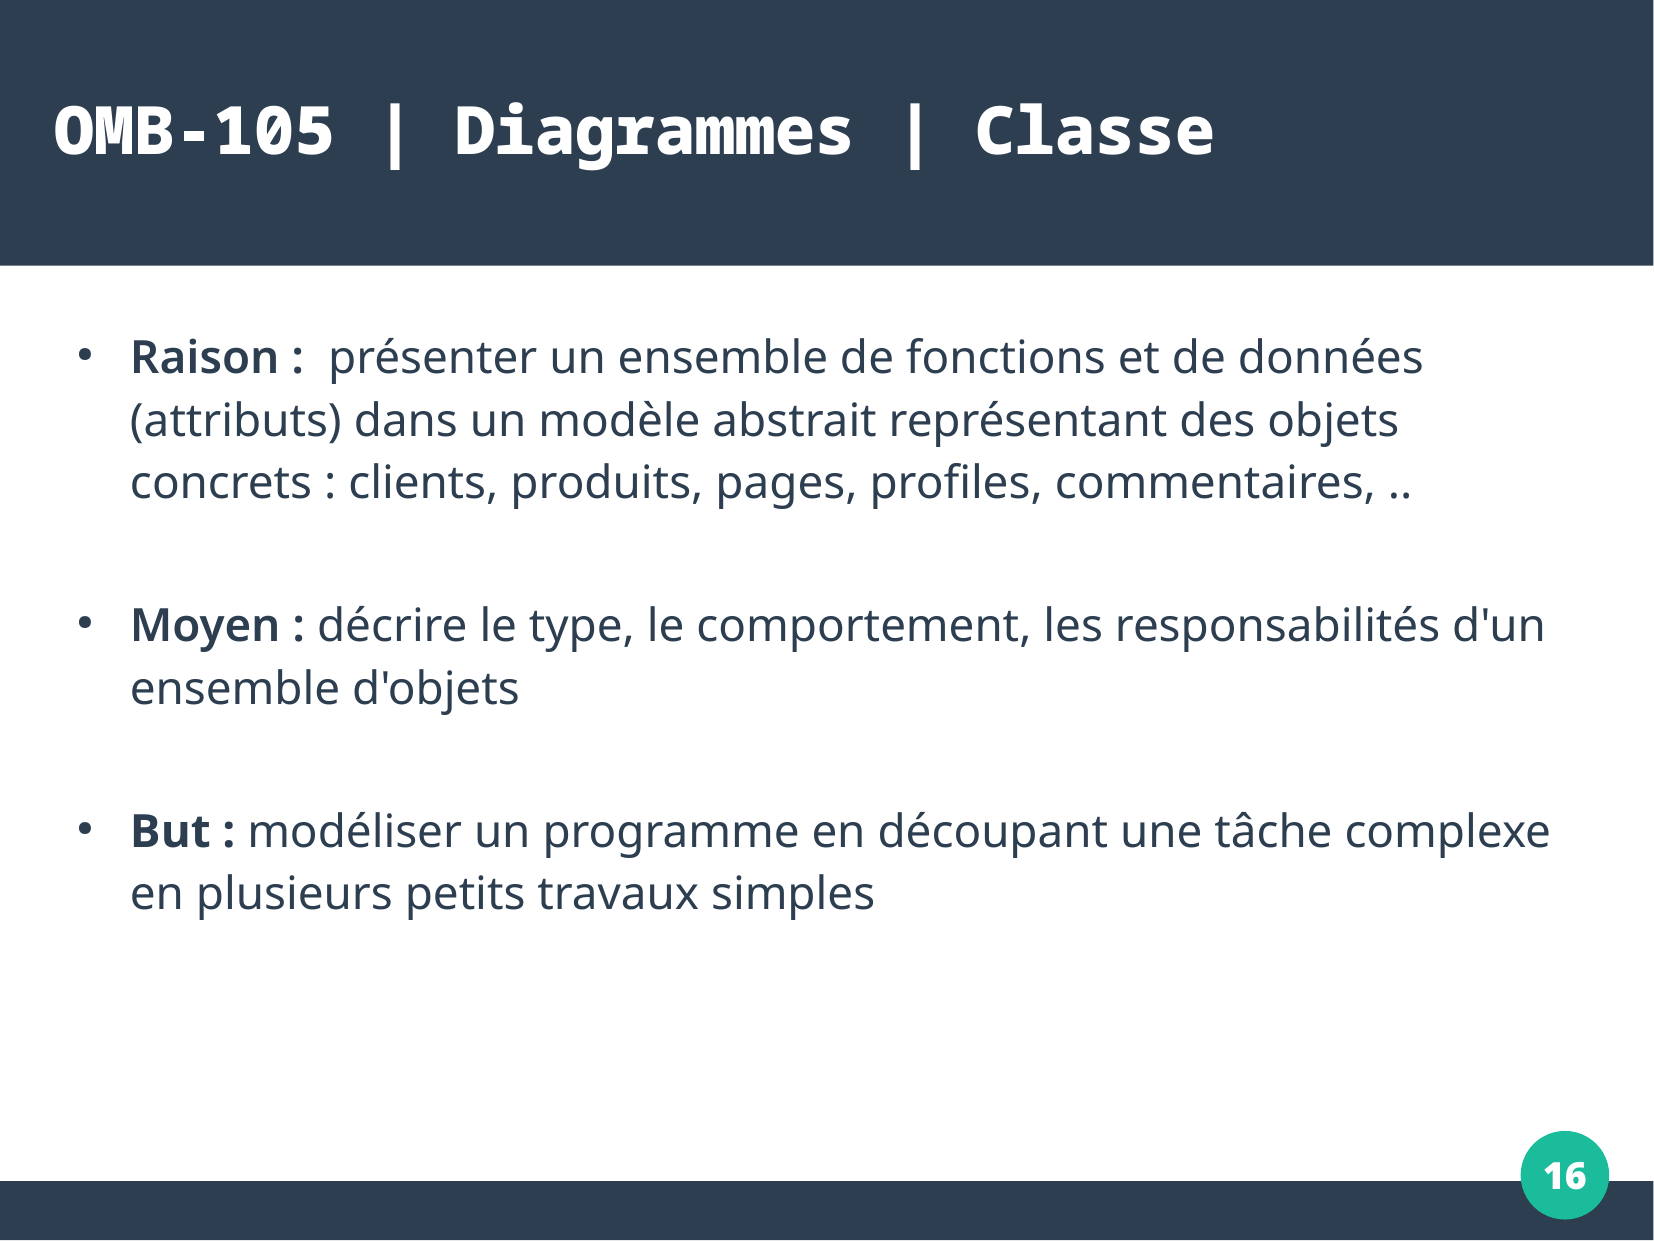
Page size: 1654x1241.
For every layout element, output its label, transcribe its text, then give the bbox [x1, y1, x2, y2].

title OMB-105 | Diagrammes | Classe [55, 49, 1591, 207]
list Raison : présenter un ensemble de fonctions et de données (attributs) dans un modèle abstrait représentant des objets concrets : clients, produits, pages, profiles, commentaires, .. Moyen : décrire le type, le comportement, les responsabilités d'un ensemble d'objets But : modéliser un programme en découpant une tâche complexe en plusieurs petits travaux simples [59, 324, 1576, 1152]
